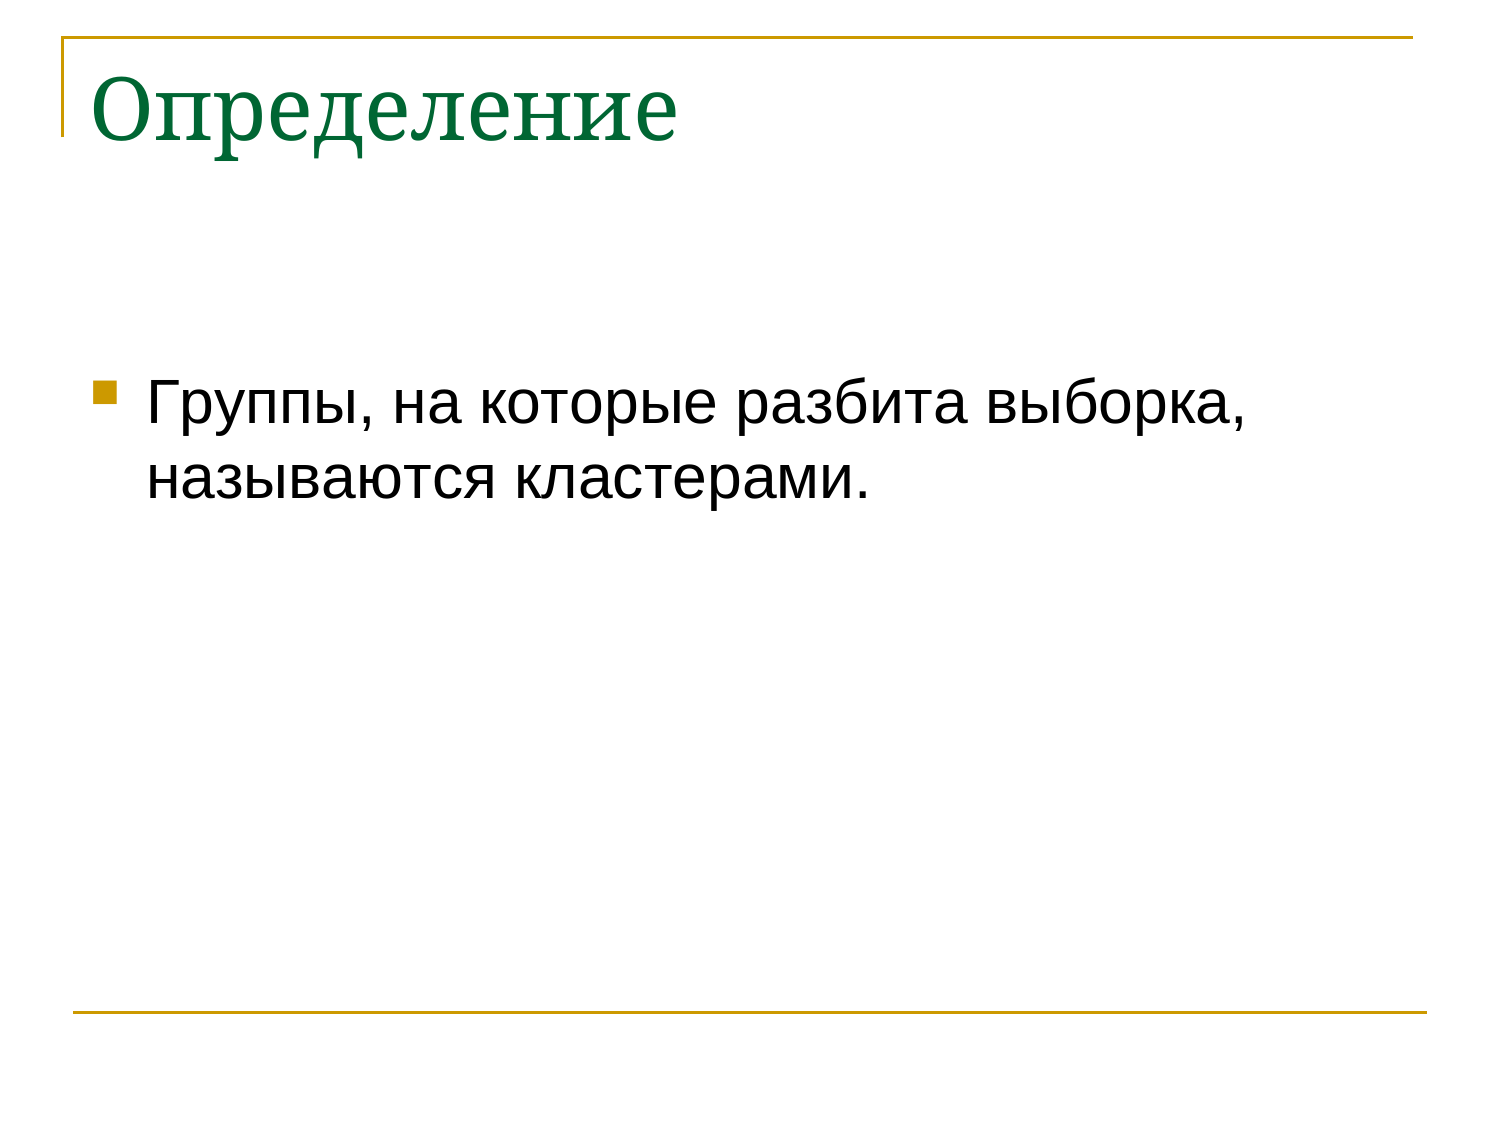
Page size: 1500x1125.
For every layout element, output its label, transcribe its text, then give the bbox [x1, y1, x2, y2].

title Определение [75, 45, 1426, 233]
list Группы, на которые разбита выборка, называются кластерами. [75, 262, 1426, 1006]
